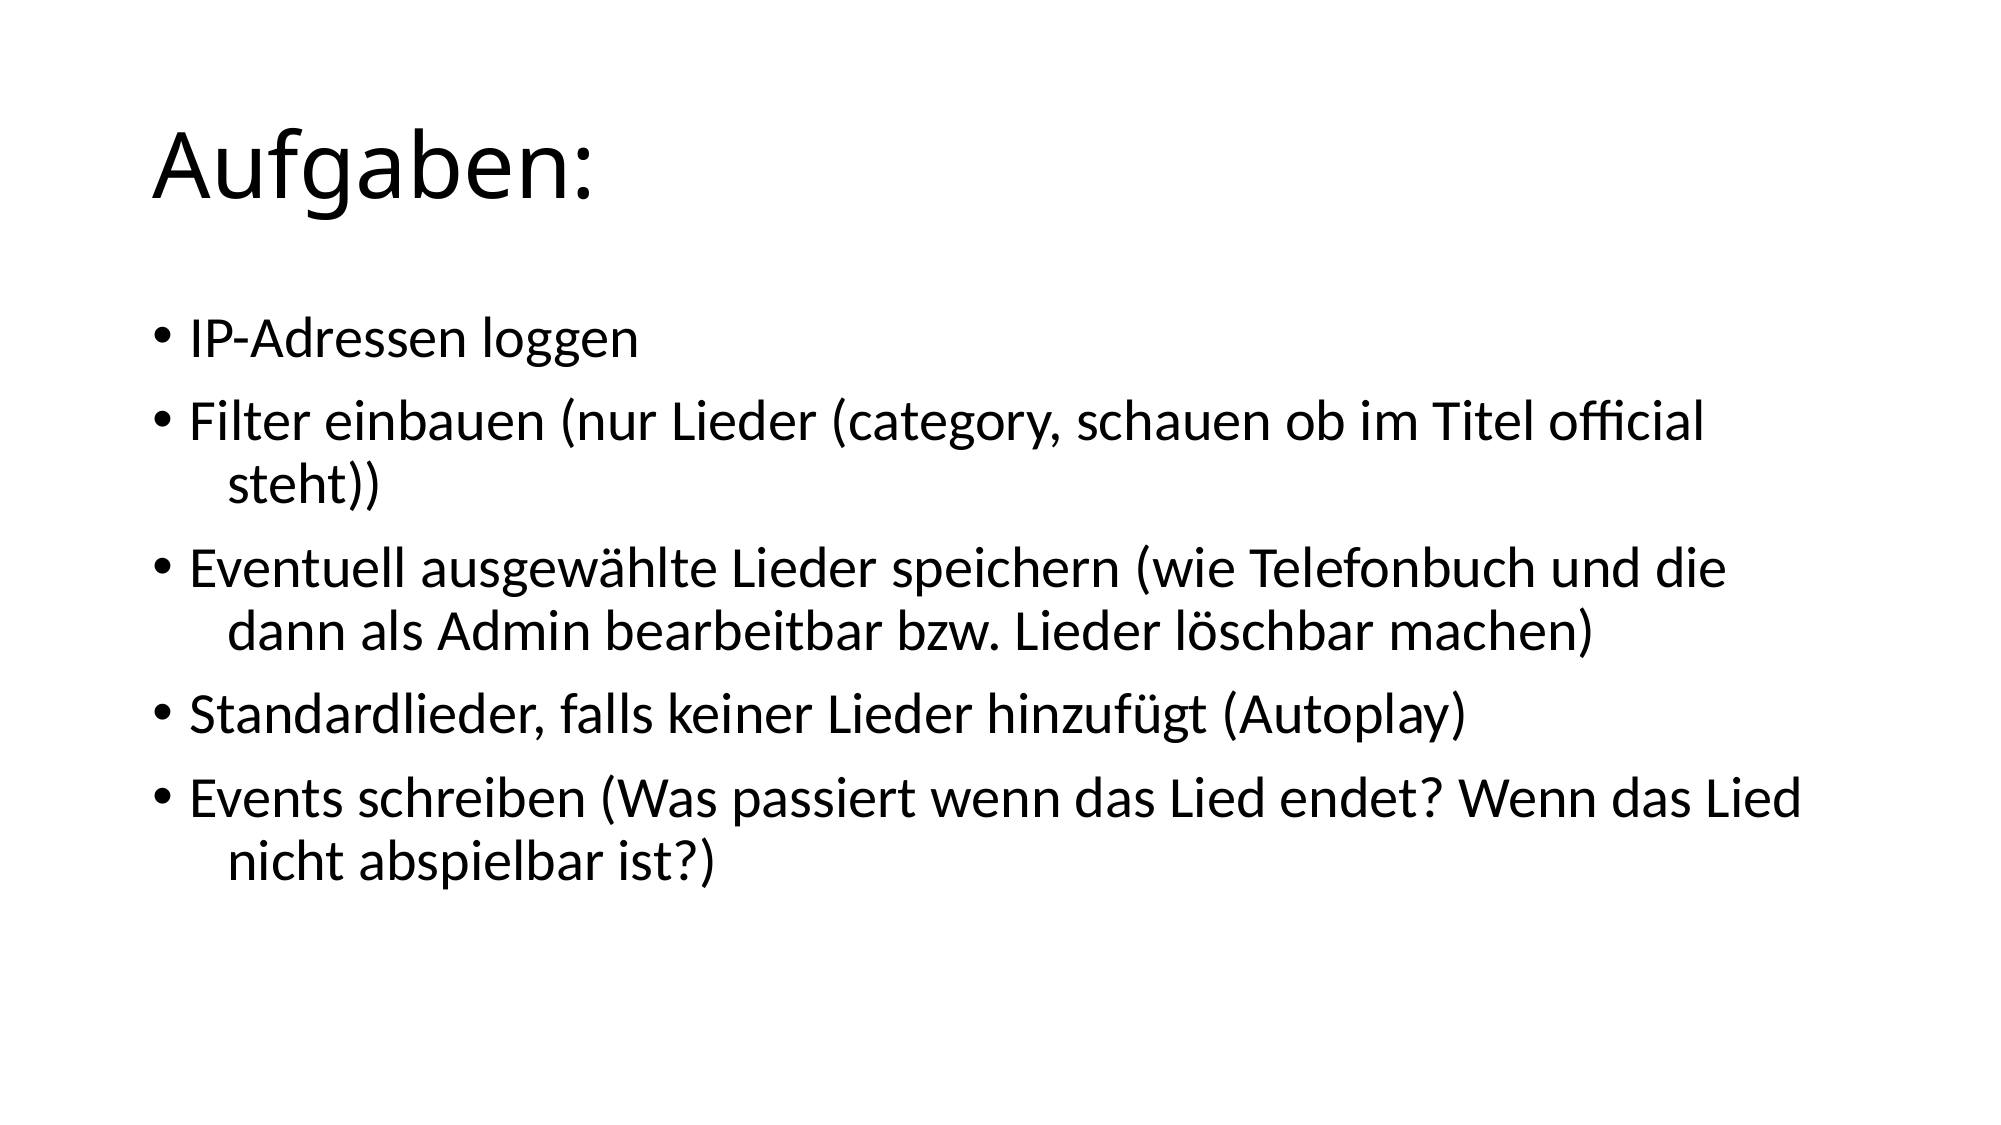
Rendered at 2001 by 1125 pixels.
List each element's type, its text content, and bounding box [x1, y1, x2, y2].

title Aufgaben: [137, 59, 1863, 278]
list IP-Adressen loggen Filter einbauen (nur Lieder (category, schauen ob im Titel official steht)) Eventuell ausgewählte Lieder speichern (wie Telefonbuch und die dann als Admin bearbeitbar bzw. Lieder löschbar machen) Standardlieder, falls keiner Lieder hinzufügt (Autoplay) Events schreiben (Was passiert wenn das Lied endet? Wenn das Lied nicht abspielbar ist?) [137, 299, 1863, 1014]
